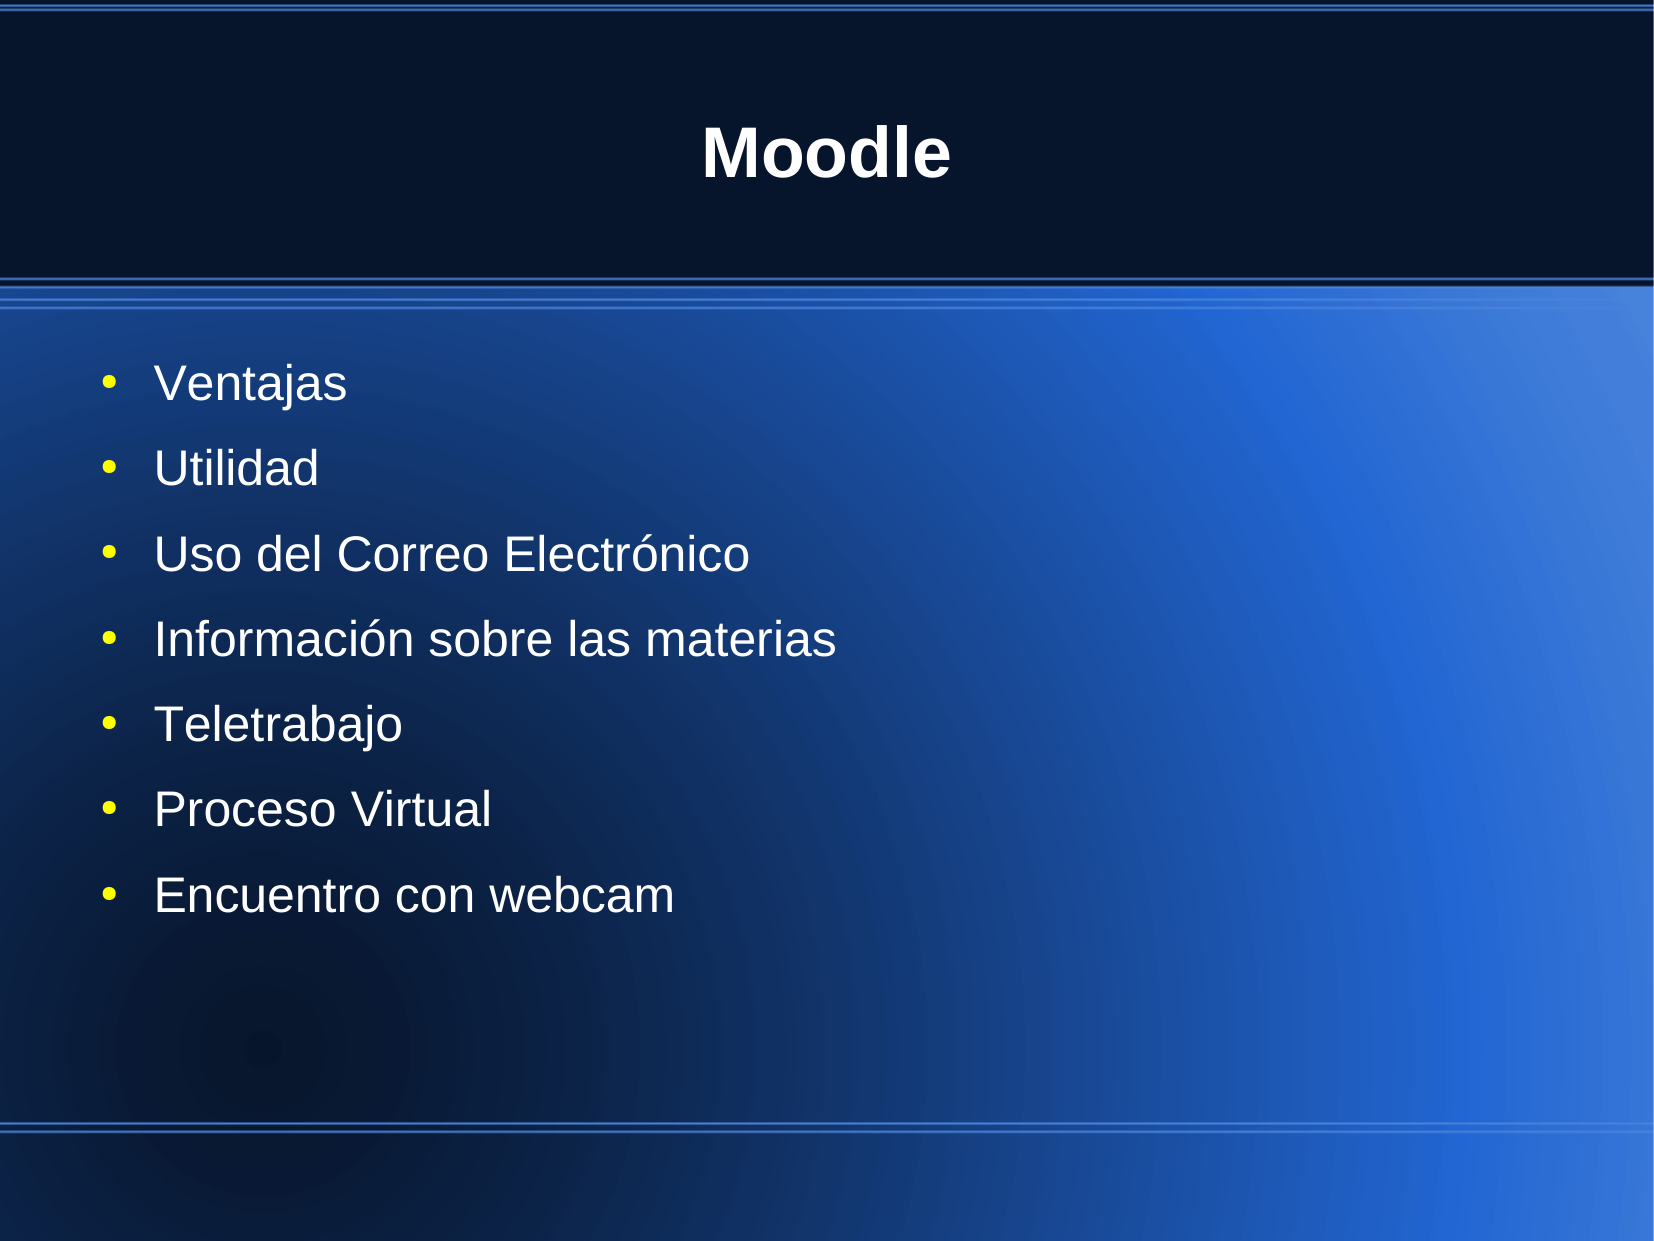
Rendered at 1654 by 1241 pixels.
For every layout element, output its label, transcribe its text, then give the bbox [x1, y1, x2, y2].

title Moodle [82, 49, 1571, 257]
list Ventajas Utilidad Uso del Correo Electrónico Información sobre las materias Teletrabajo Proceso Virtual Encuentro con webcam [82, 355, 1571, 1174]
picture [0, 0, 1654, 1241]
